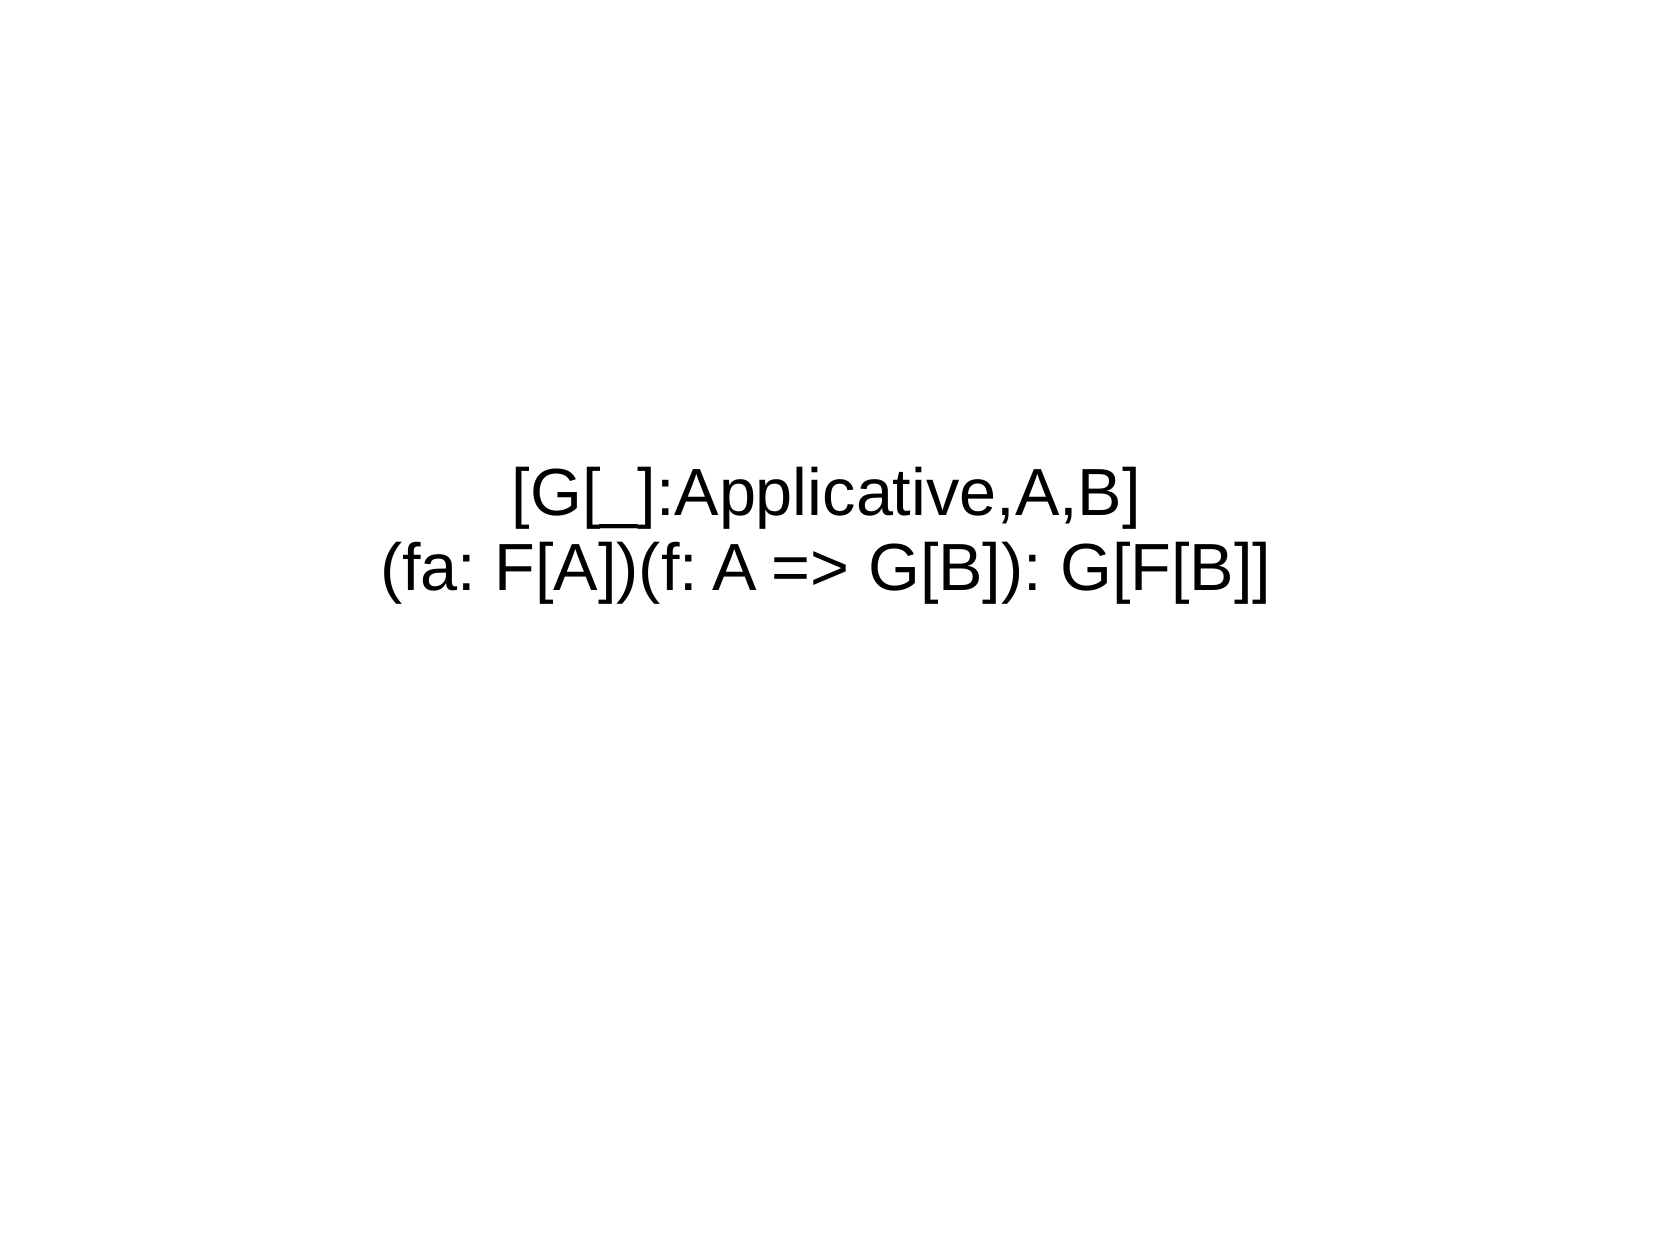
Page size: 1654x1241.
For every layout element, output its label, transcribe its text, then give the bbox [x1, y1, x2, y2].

subtitle [G[_]:Applicative,A,B] (fa: F[A])(f: A => G[B]): G[F[B]] [82, 49, 1571, 1010]
